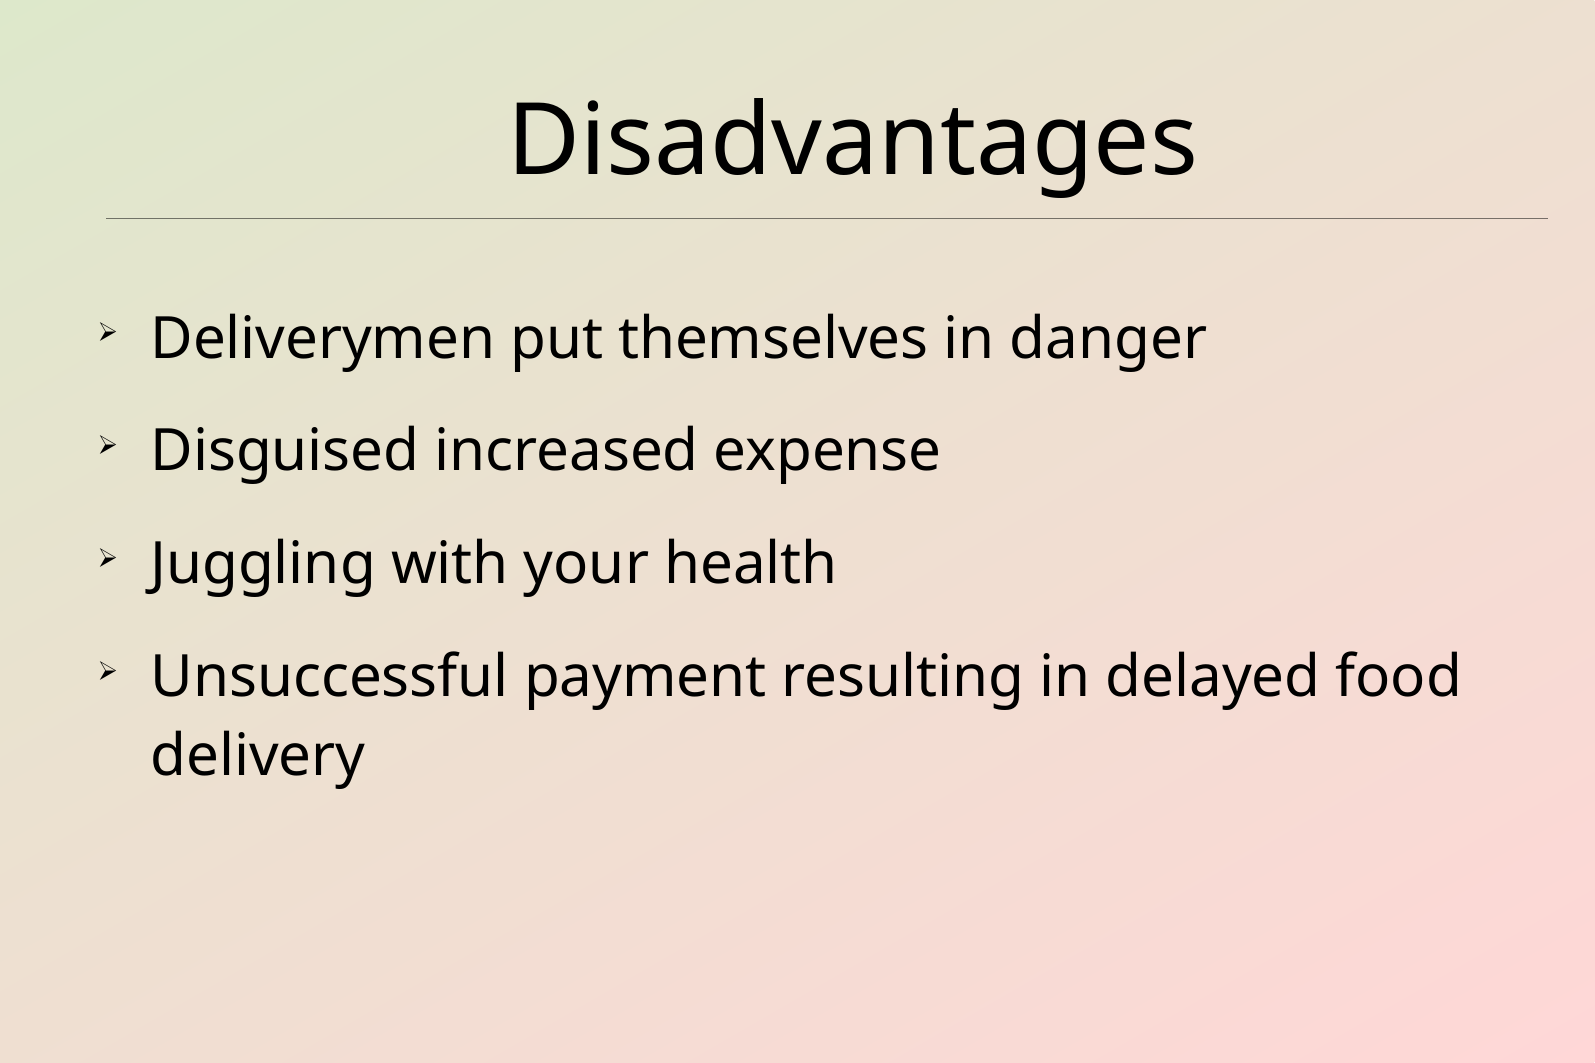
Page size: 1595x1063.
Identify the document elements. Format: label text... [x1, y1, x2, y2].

title Disadvantages [135, 47, 1571, 225]
list Deliverymen put themselves in danger Disguised increased expense Juggling with your health Unsuccessful payment resulting in delayed food delivery [79, 295, 1515, 913]
